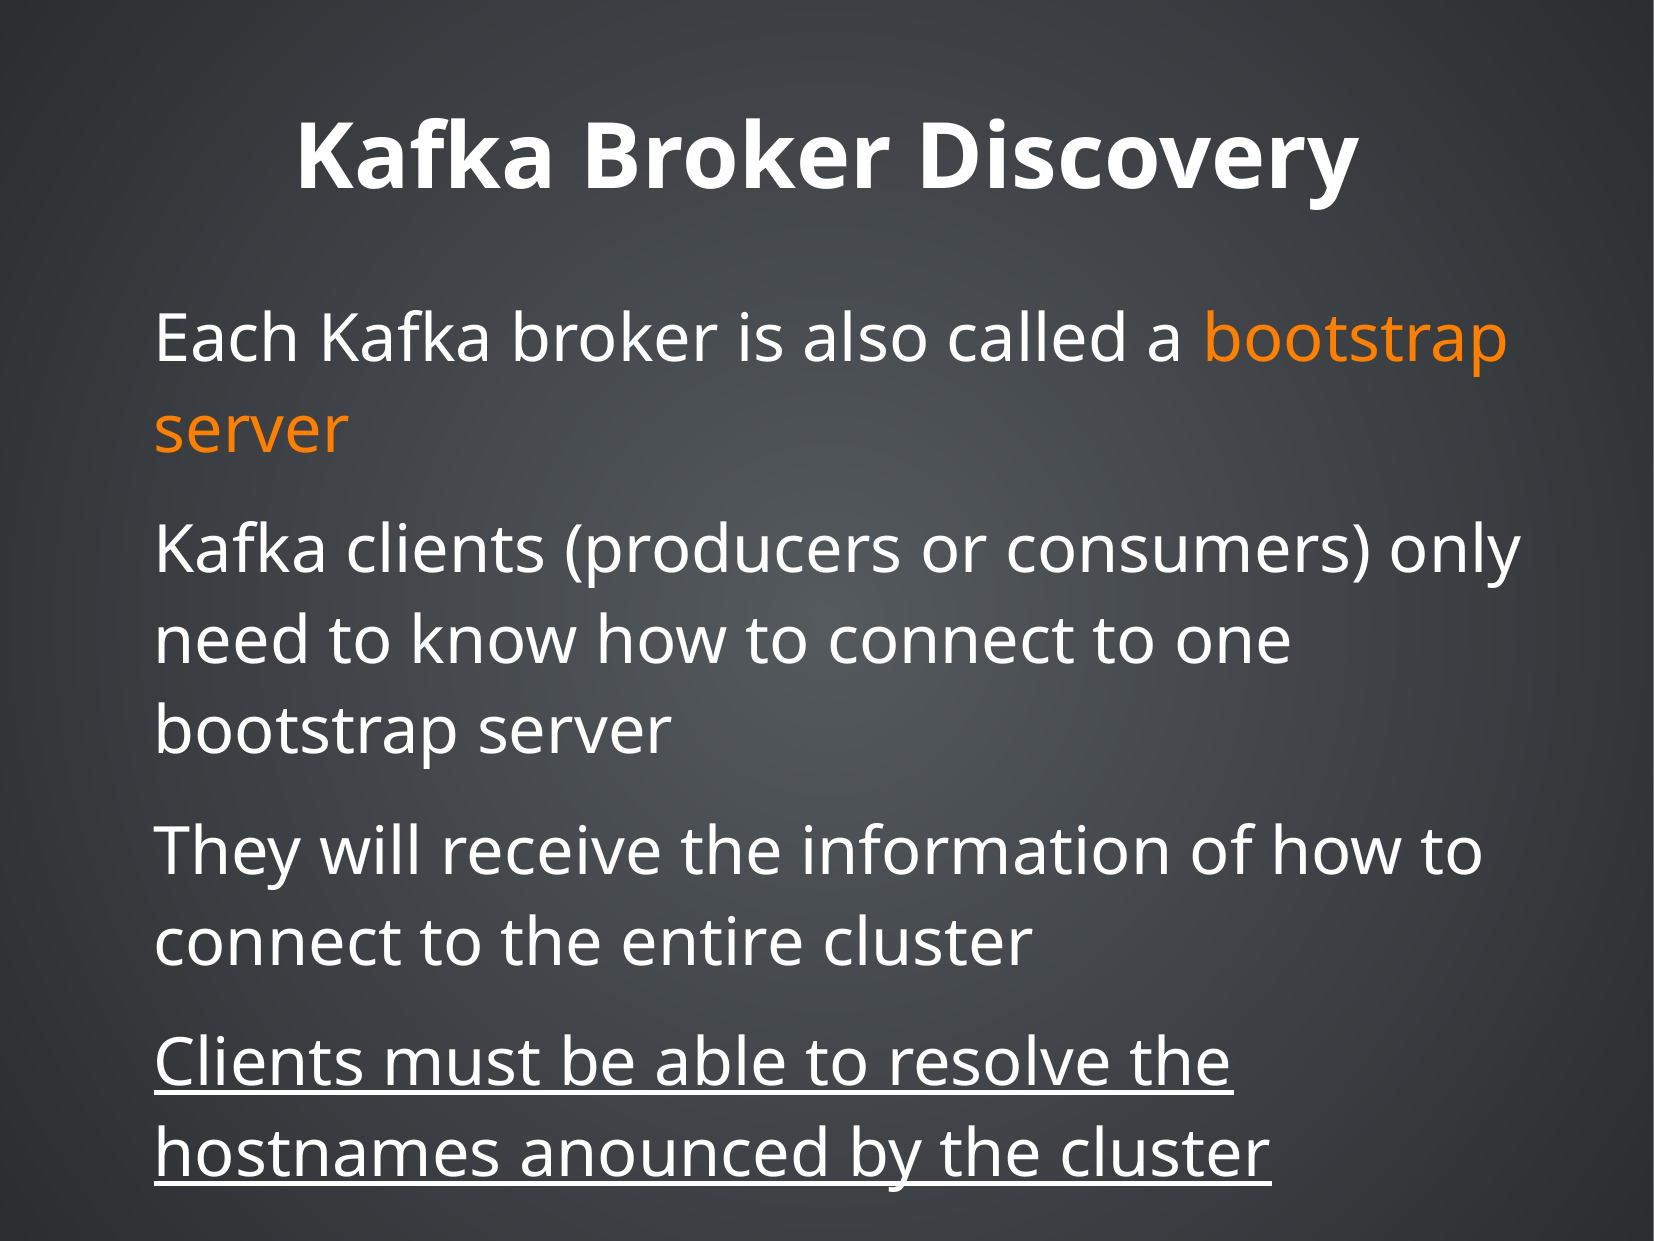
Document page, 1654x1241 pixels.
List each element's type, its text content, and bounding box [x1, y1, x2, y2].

title Kafka Broker Discovery [82, 49, 1571, 257]
picture [0, 0, 1654, 1241]
list Each Kafka broker is also called a bootstrap server Kafka clients (producers or consumers) only need to know how to connect to one bootstrap server They will receive the information of how to connect to the entire cluster Clients must be able to resolve the hostnames anounced by the cluster [82, 290, 1571, 1109]
